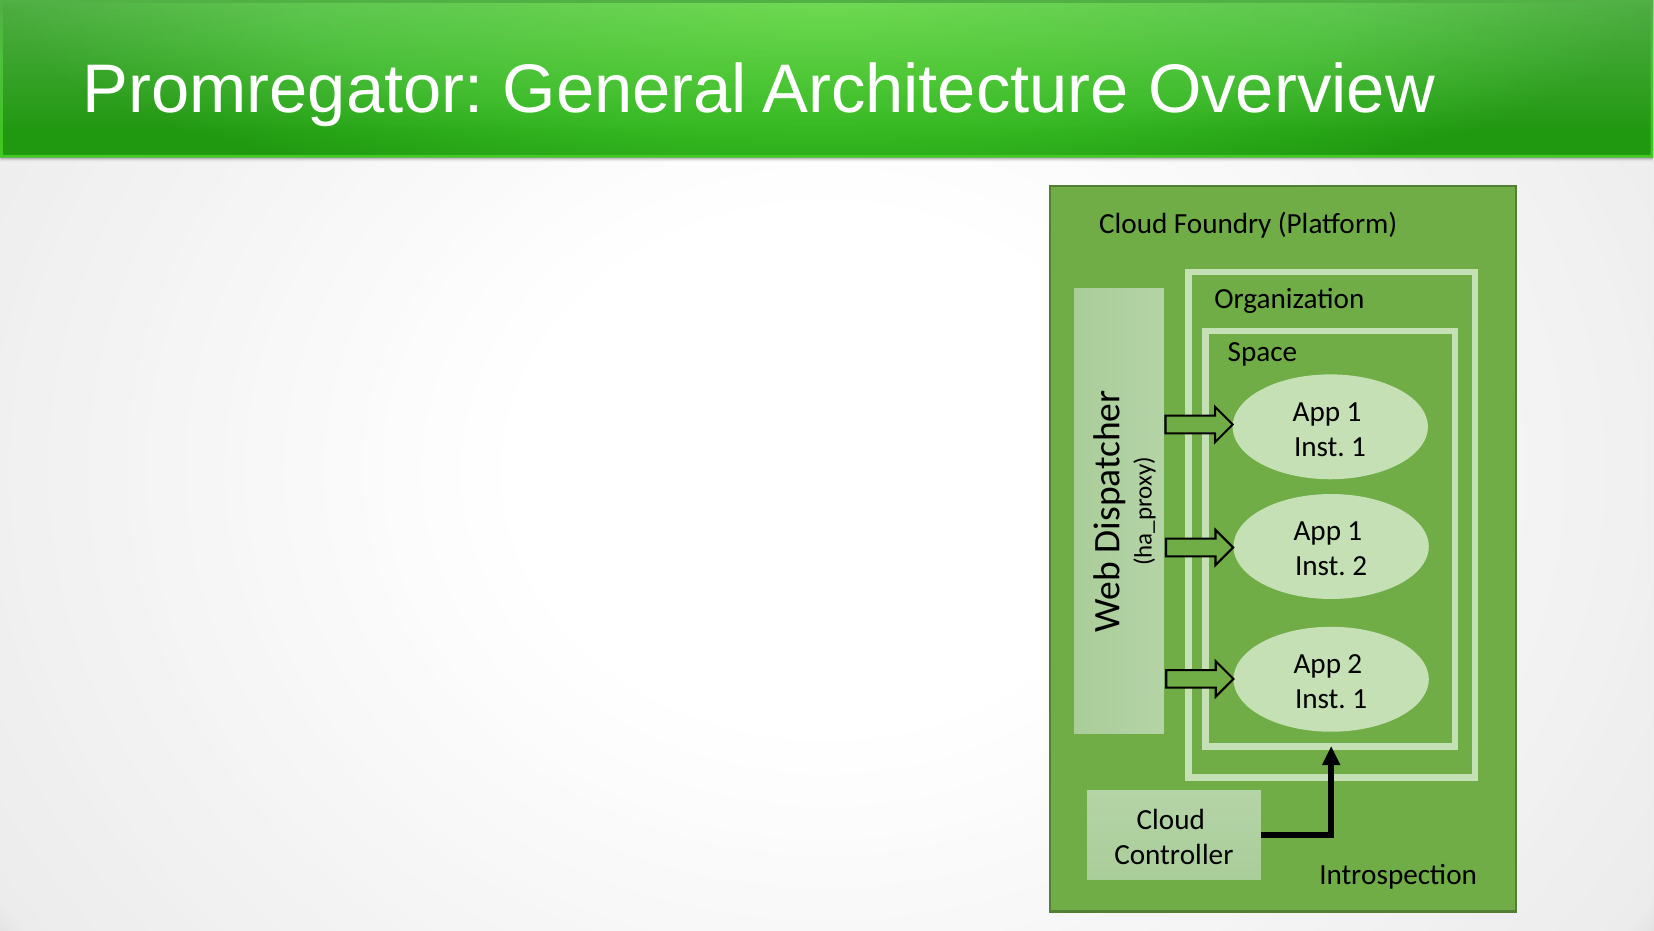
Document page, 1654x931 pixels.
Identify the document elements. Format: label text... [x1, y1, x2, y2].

text_box Introspection [1304, 847, 1492, 898]
title Promregator: General Architecture Overview [82, 35, 1571, 142]
text_box Cloud Controller [1086, 789, 1262, 881]
text_box App 1 Inst. 1 [1233, 375, 1427, 479]
text_box App 2 Inst. 1 [1234, 627, 1428, 731]
text_box [1049, 186, 1517, 912]
text_box Web Dispatcher (ha_proxy) [1073, 287, 1165, 735]
text_box App 1 Inst. 2 [1234, 495, 1428, 598]
text_box Organization [1199, 272, 1380, 323]
text_box Space [1212, 324, 1313, 375]
text_box Cloud Foundry (Platform) [1084, 197, 1413, 247]
